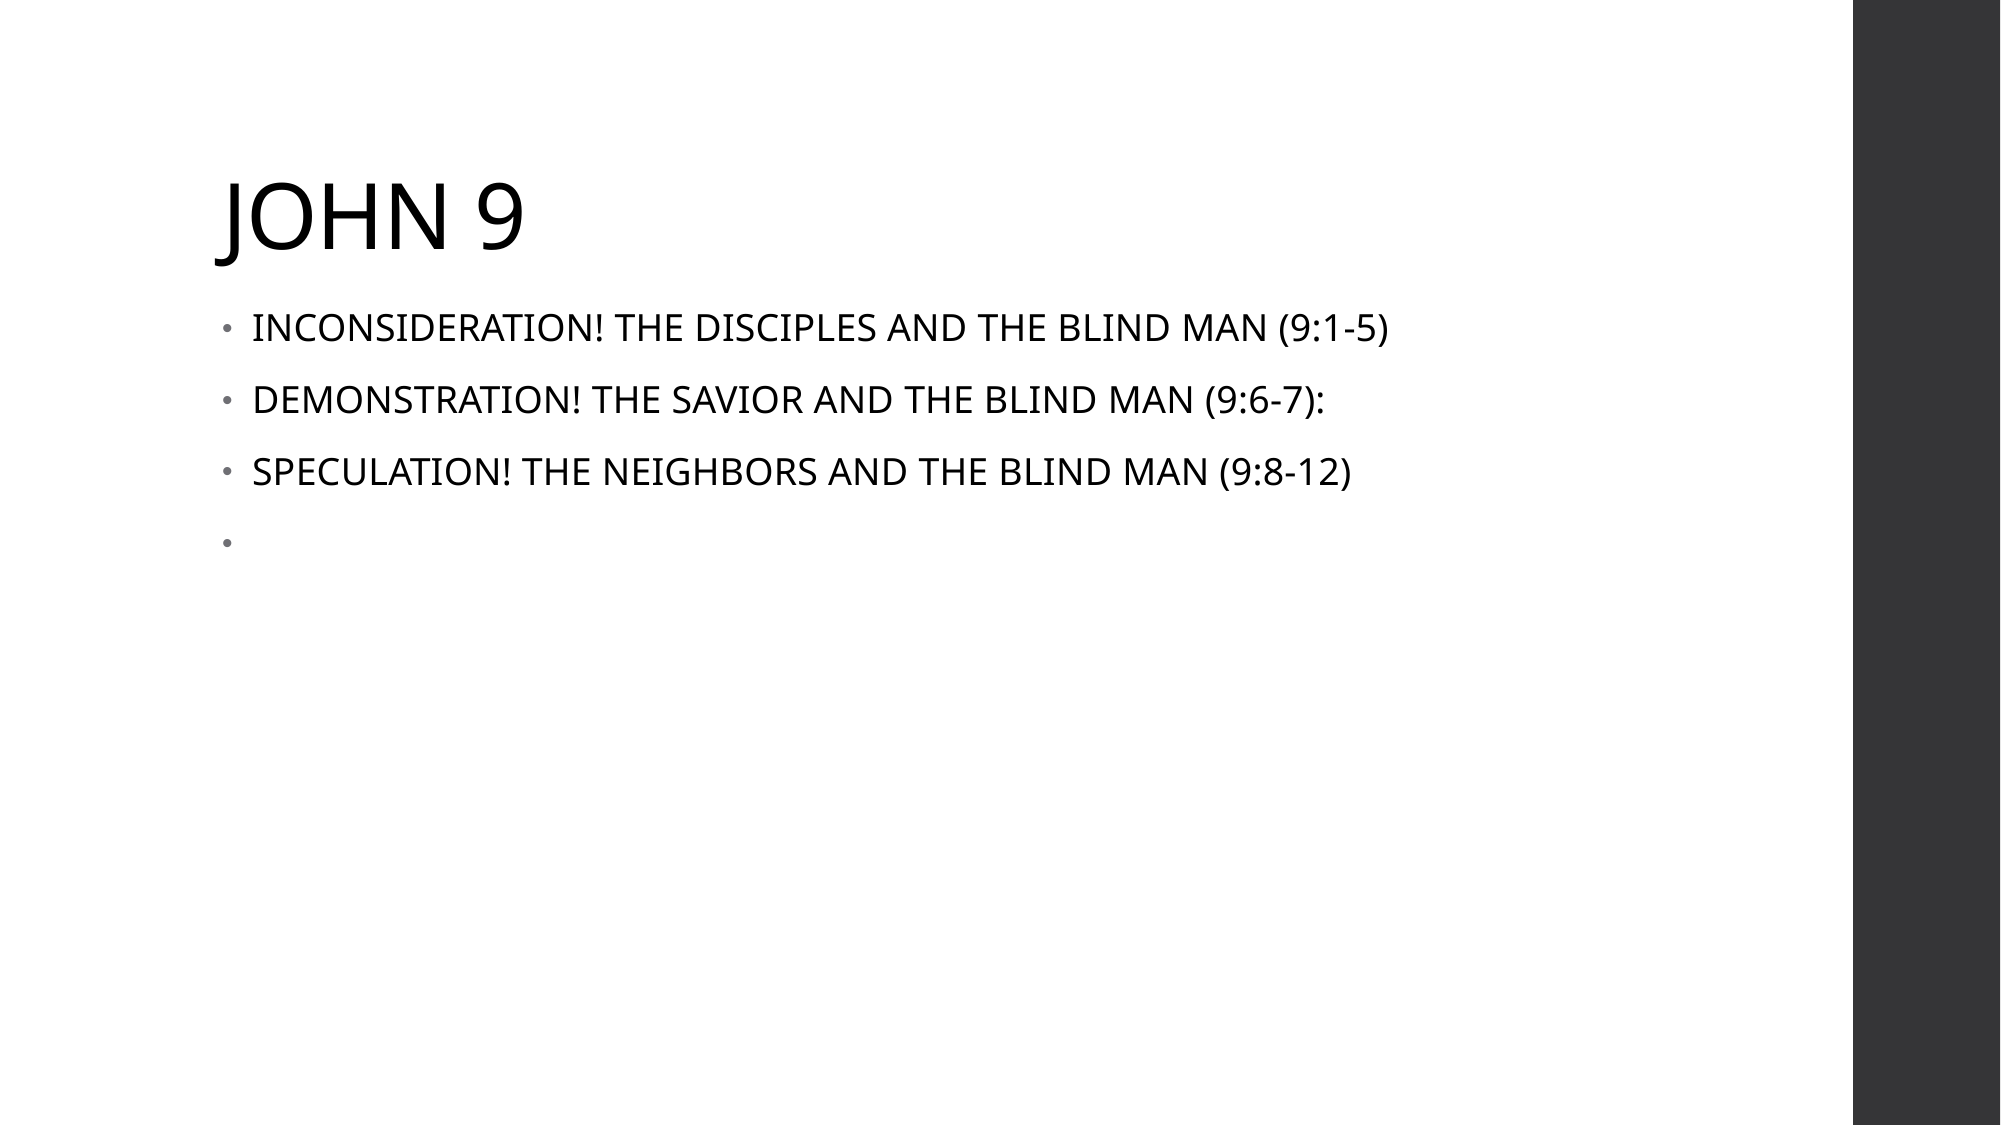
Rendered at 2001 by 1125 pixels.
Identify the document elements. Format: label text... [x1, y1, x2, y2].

list INCONSIDERATION! THE DISCIPLES AND THE BLIND MAN (9:1-5) DEMONSTRATION! THE SAVIOR AND THE BLIND MAN (9:6-7): SPECULATION! THE NEIGHBORS AND THE BLIND MAN (9:8-12) [206, 299, 1617, 1014]
title JOHN 9 [206, 60, 1797, 278]
